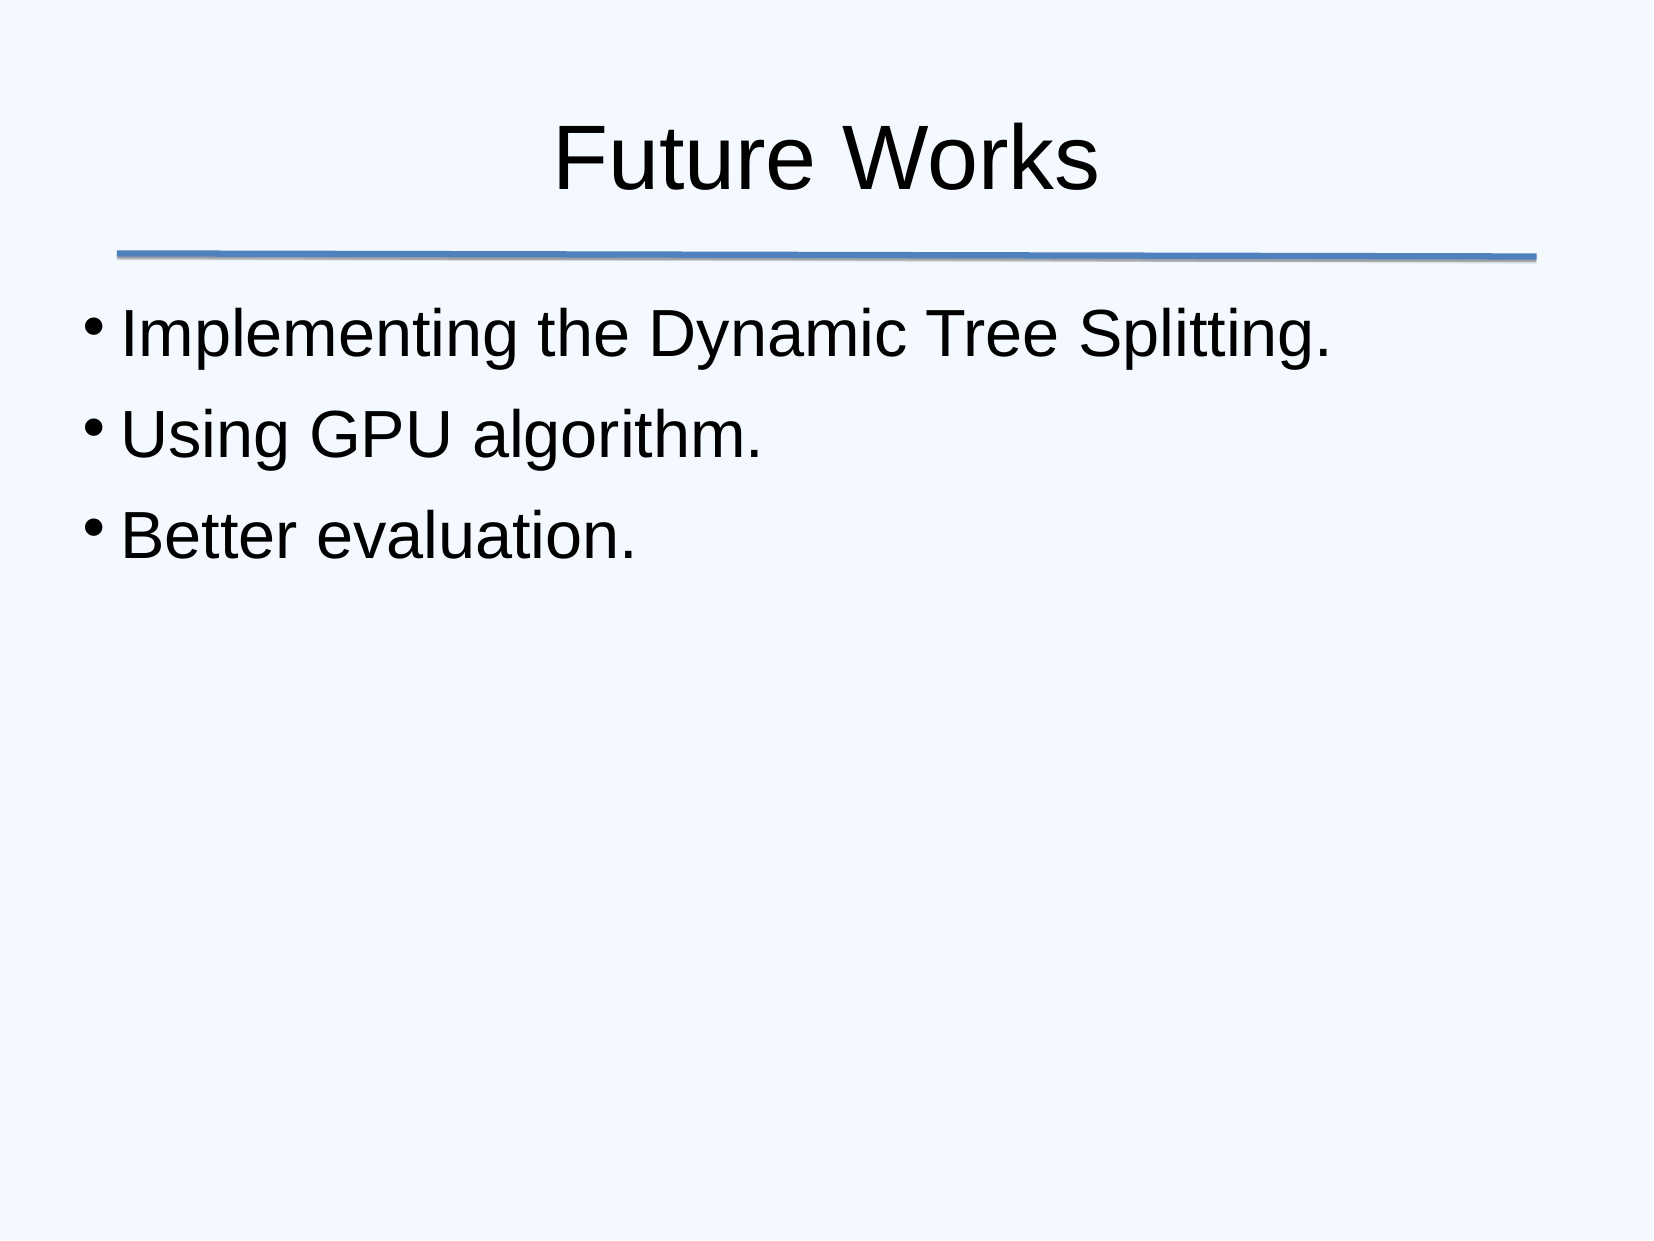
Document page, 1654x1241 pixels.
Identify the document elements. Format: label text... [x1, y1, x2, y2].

title Future Works [82, 49, 1571, 257]
list Implementing the Dynamic Tree Splitting. Using GPU algorithm. Better evaluation. [82, 290, 1571, 1010]
